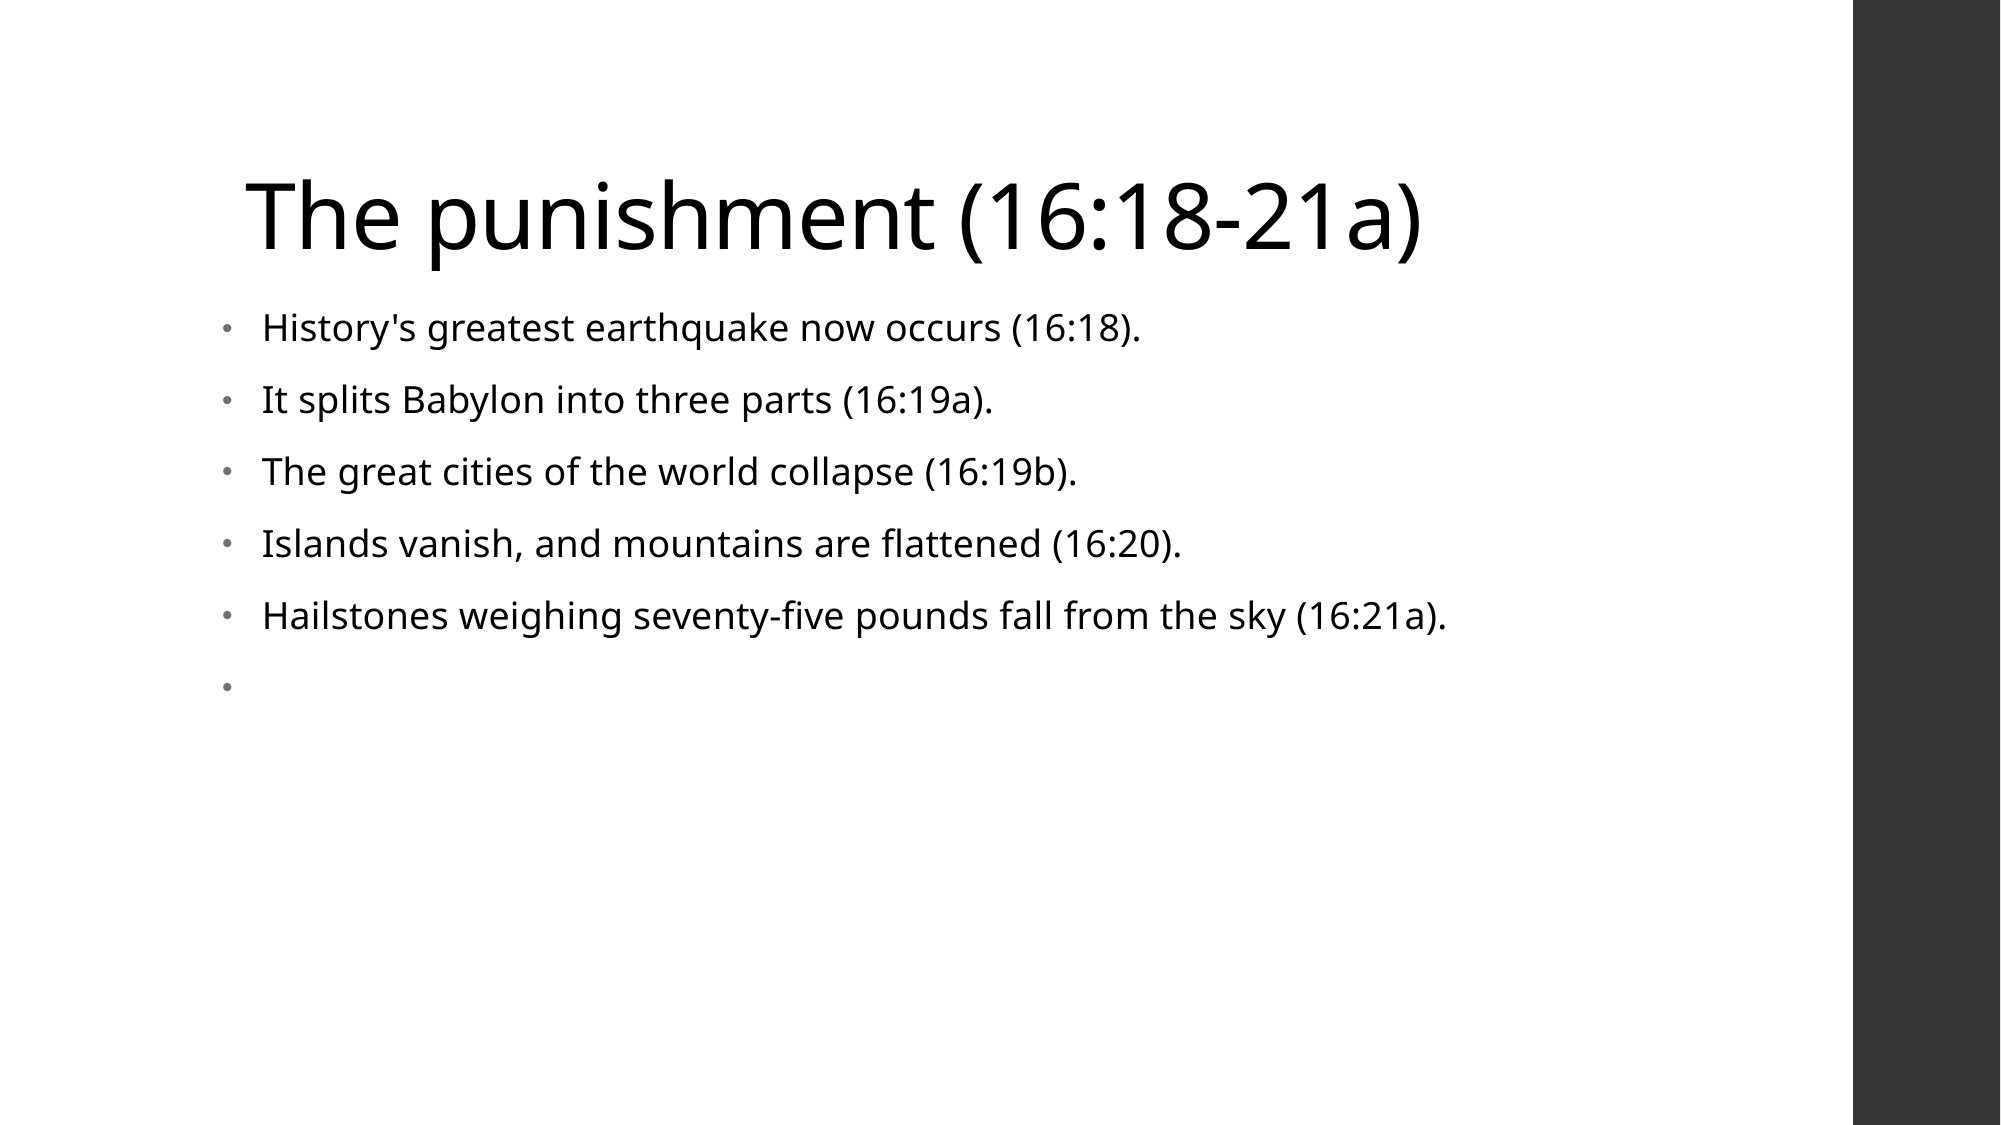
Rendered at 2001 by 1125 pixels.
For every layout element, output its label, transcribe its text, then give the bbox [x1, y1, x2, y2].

list History's greatest earthquake now occurs (16:18). It splits Babylon into three parts (16:19a). The great cities of the world collapse (16:19b). Islands vanish, and mountains are flattened (16:20). Hailstones weighing seventy-five pounds fall from the sky (16:21a). [206, 299, 1617, 1014]
title The punishment (16:18-21a) [206, 60, 1797, 278]
